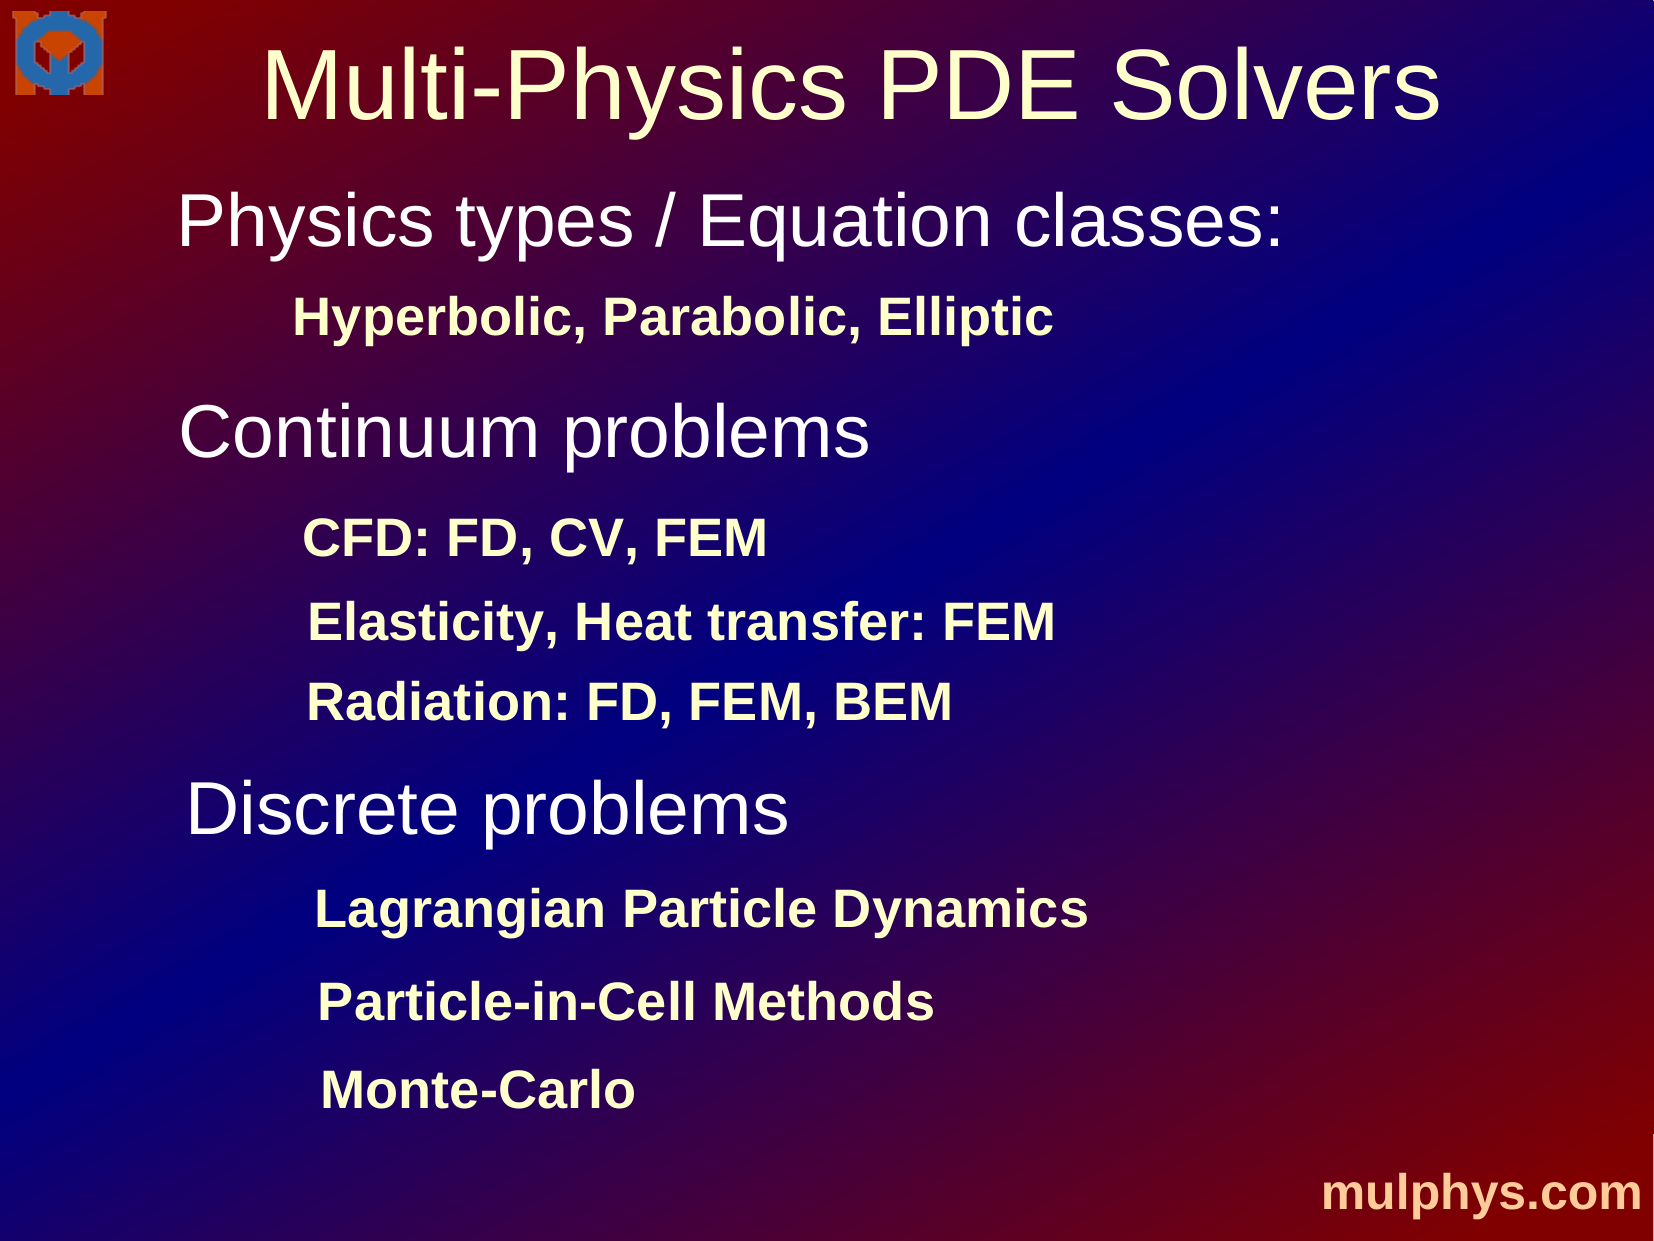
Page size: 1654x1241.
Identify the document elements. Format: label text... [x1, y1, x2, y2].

text_box mulphys.com [1320, 1164, 1644, 1230]
text_box Monte-Carlo [320, 1059, 1031, 1139]
text_box Discrete problems [185, 766, 896, 860]
text_box Hyperbolic, Parabolic, Elliptic [292, 286, 1078, 366]
text_box Physics types / Equation classes: [176, 178, 1286, 272]
picture [11, 11, 110, 95]
text_box CFD: FD, CV, FEM [302, 507, 1203, 587]
text_box Elasticity, Heat transfer: FEM [307, 591, 1208, 671]
text_box Lagrangian Particle Dynamics [314, 878, 1125, 958]
text_box Radiation: FD, FEM, BEM [306, 671, 1207, 751]
text_box Continuum problems [178, 389, 918, 483]
text_box Particle-in-Cell Methods [317, 971, 1087, 1051]
title Multi-Physics PDE Solvers [229, 2, 1475, 167]
